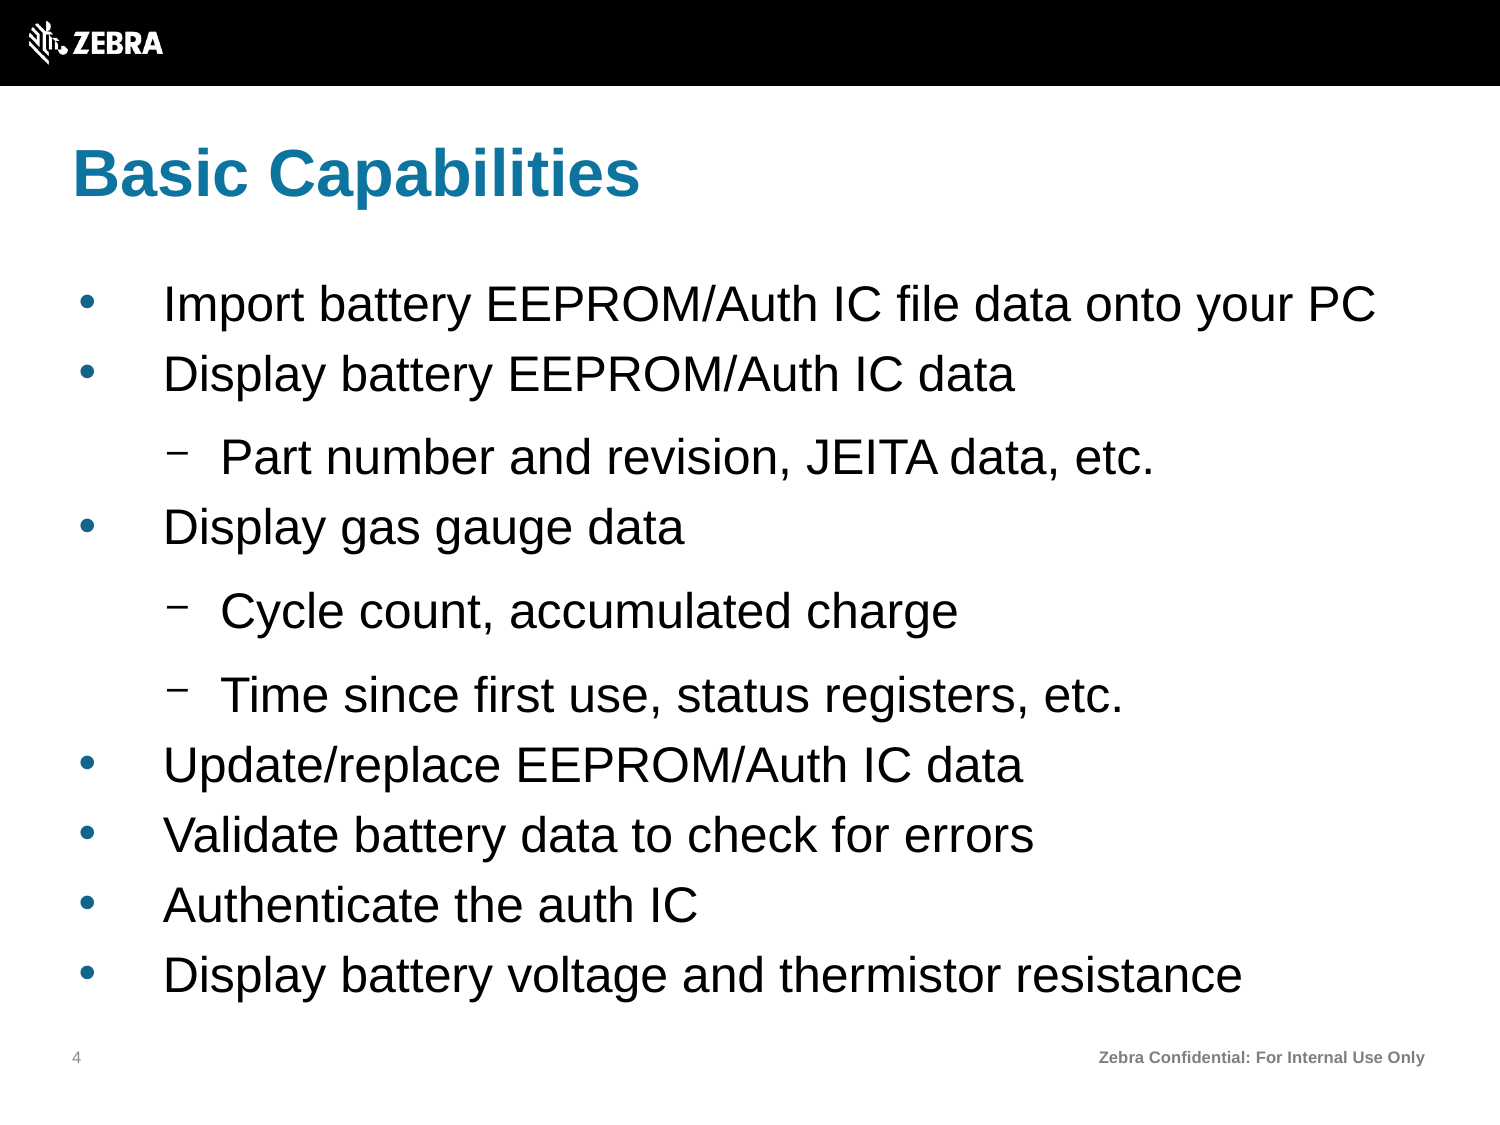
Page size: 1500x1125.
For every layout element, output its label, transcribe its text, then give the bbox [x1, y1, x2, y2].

list Import battery EEPROM/Auth IC file data onto your PC Display battery EEPROM/Auth IC data Part number and revision, JEITA data, etc. Display gas gauge data Cycle count, accumulated charge Time since first use, status registers, etc. Update/replace EEPROM/Auth IC data Validate battery data to check for errors Authenticate the auth IC Display battery voltage and thermistor resistance [63, 263, 1426, 980]
title Basic Capabilities [56, 121, 1430, 217]
footer Zebra Confidential: For Internal Use Only [965, 1026, 1441, 1087]
slide_number <number> [56, 1026, 407, 1087]
picture [29, 21, 163, 65]
